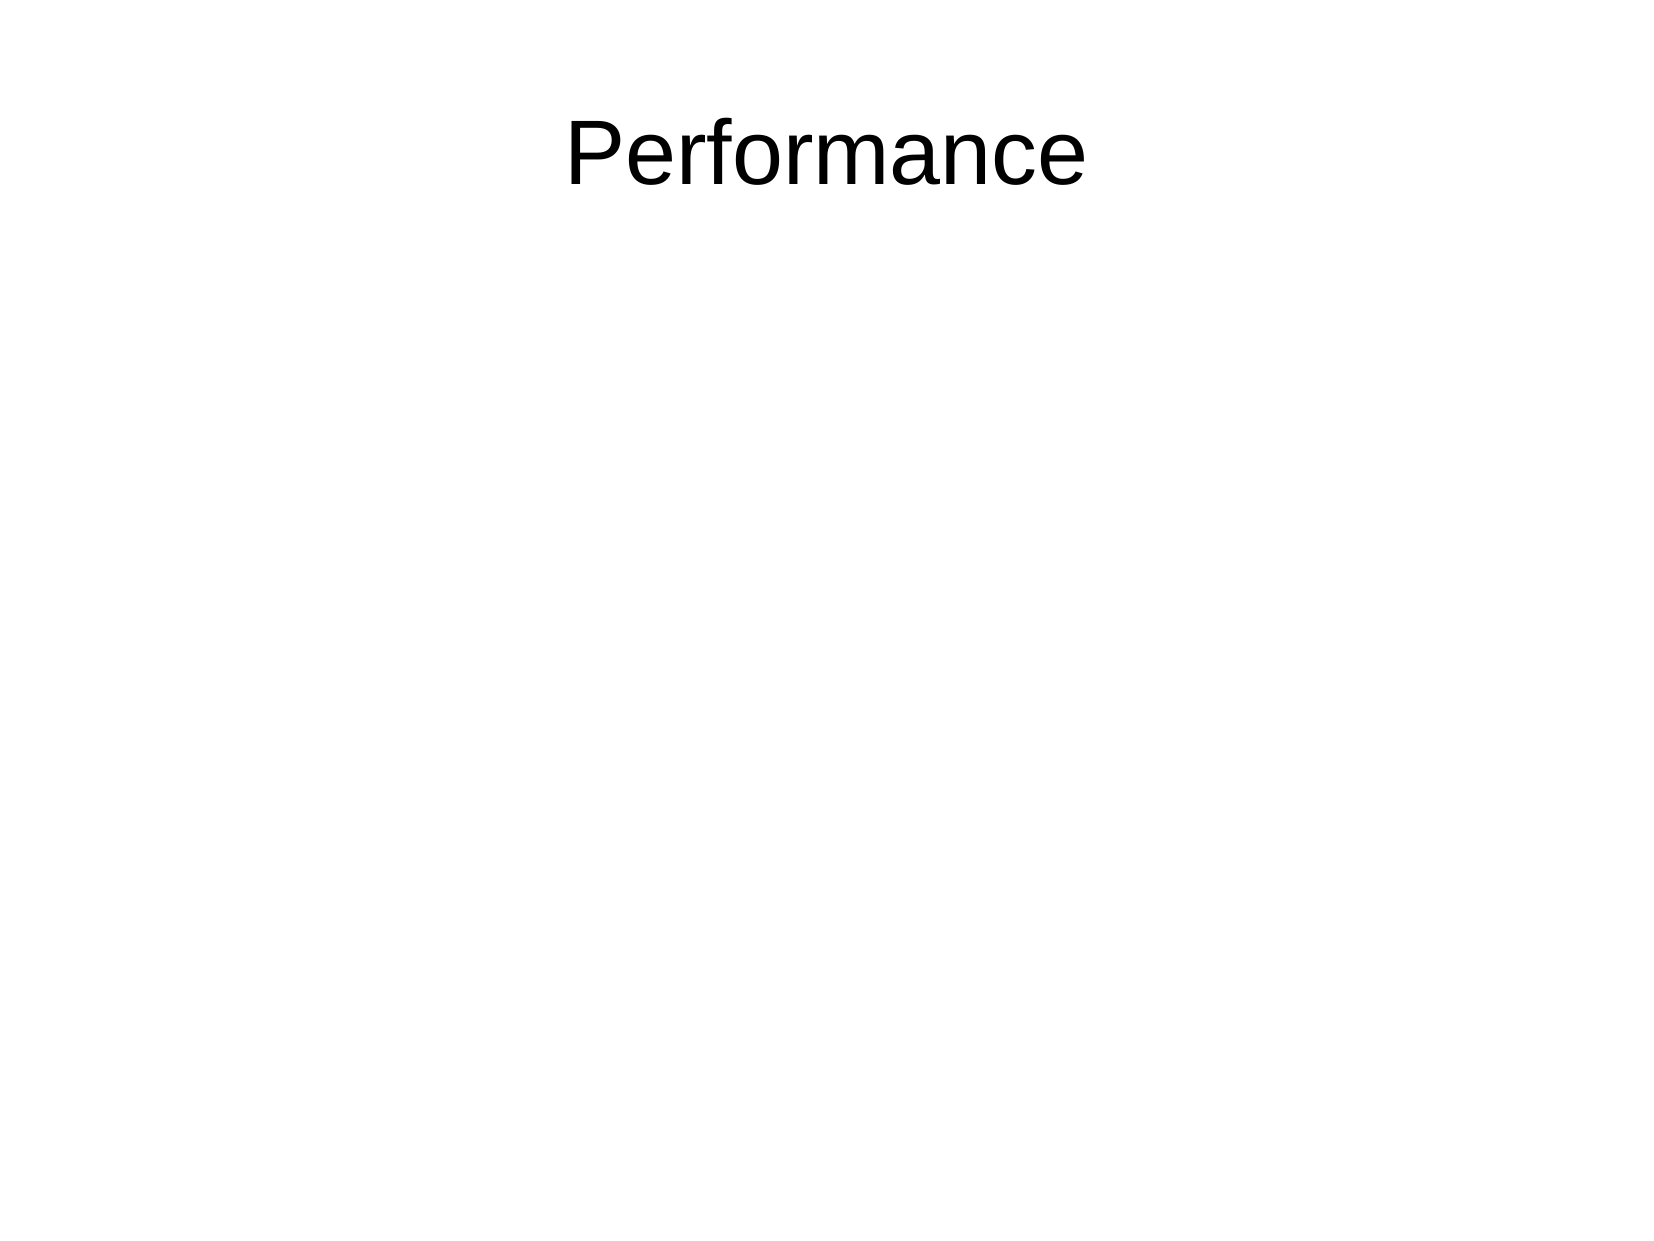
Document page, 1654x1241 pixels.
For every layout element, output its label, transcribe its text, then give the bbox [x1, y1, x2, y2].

title Performance [82, 49, 1571, 257]
